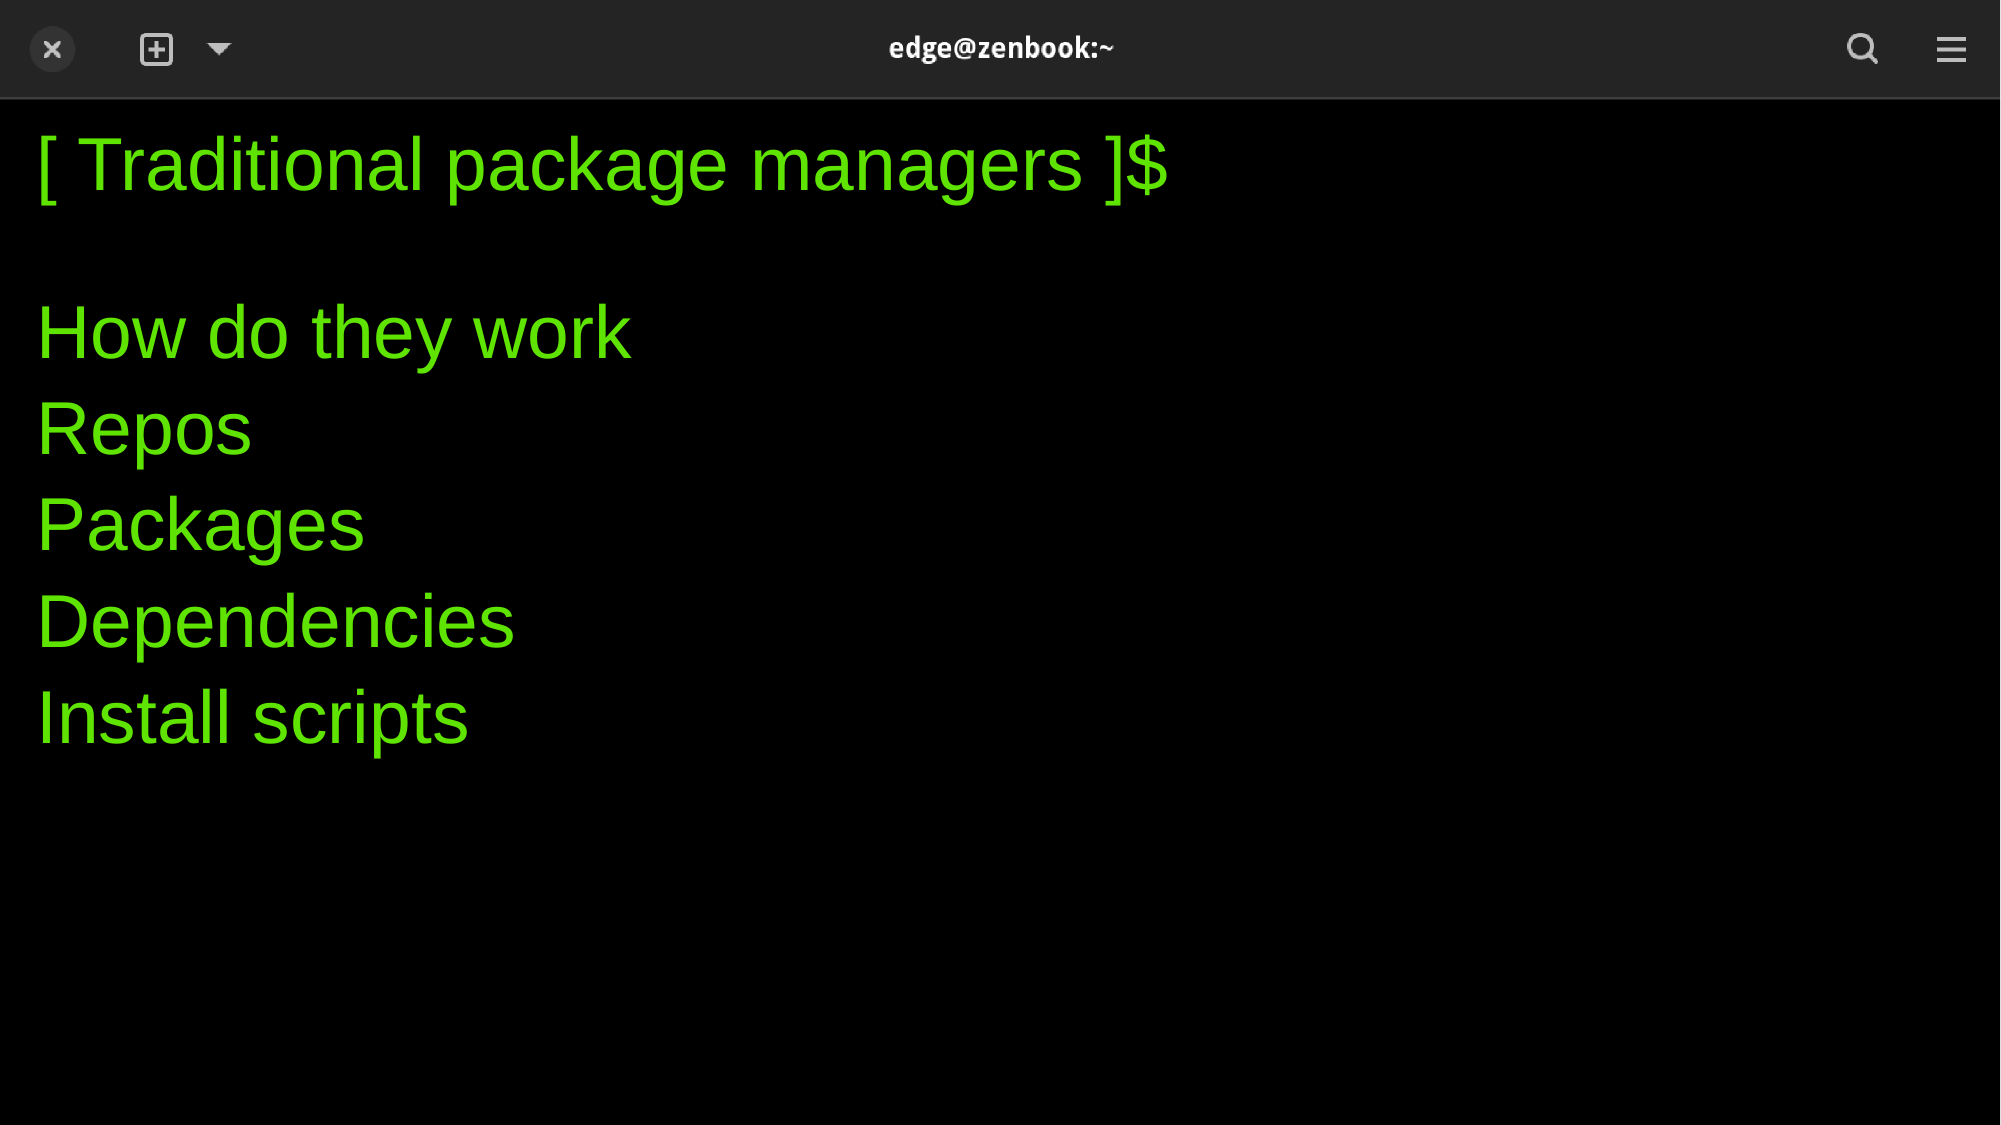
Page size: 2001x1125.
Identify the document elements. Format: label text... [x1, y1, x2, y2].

picture [0, 0, 2001, 1125]
subtitle [ Traditional package managers ]$ How do they work Repos Packages Dependencies Install scripts [21, 122, 1980, 1108]
